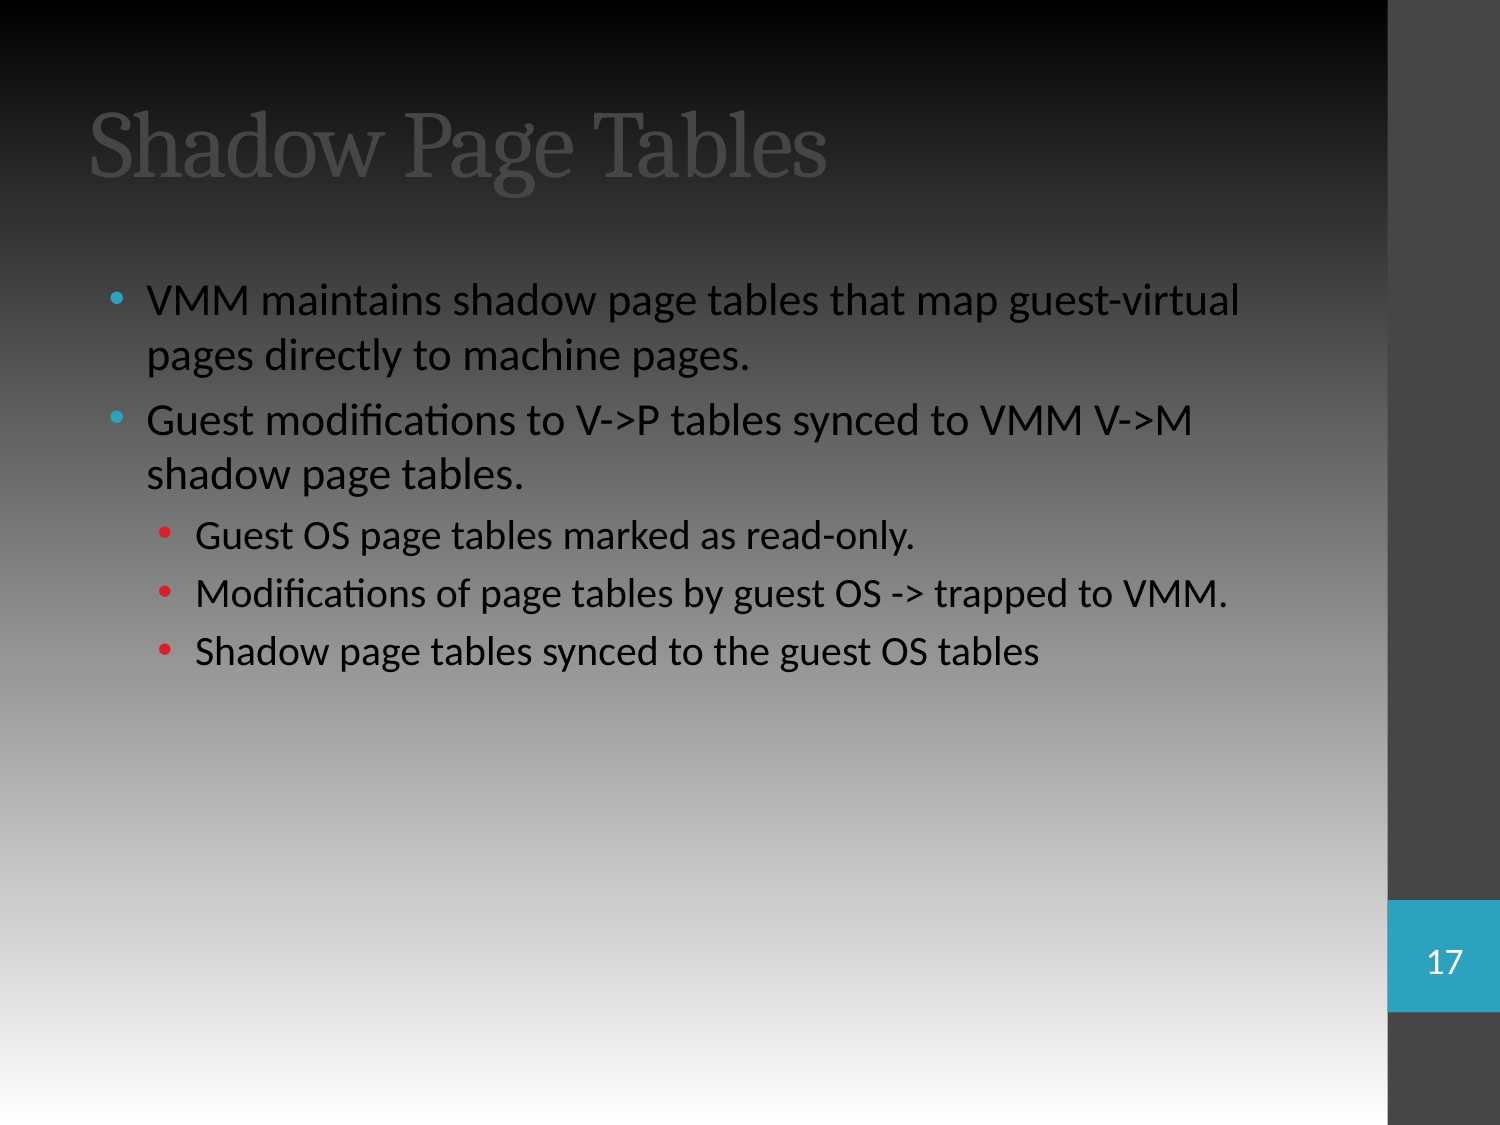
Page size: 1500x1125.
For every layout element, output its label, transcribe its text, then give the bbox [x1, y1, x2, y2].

title Shadow Page Tables [75, 45, 1325, 233]
slide_number <numéro> [1399, 926, 1490, 992]
list VMM maintains shadow page tables that map guest-virtual pages directly to machine pages. Guest modifications to V->P tables synced to VMM V->M shadow page tables. Guest OS page tables marked as read-only. Modifications of page tables by guest OS -> trapped to VMM. Shadow page tables synced to the guest OS tables [75, 262, 1325, 1050]
